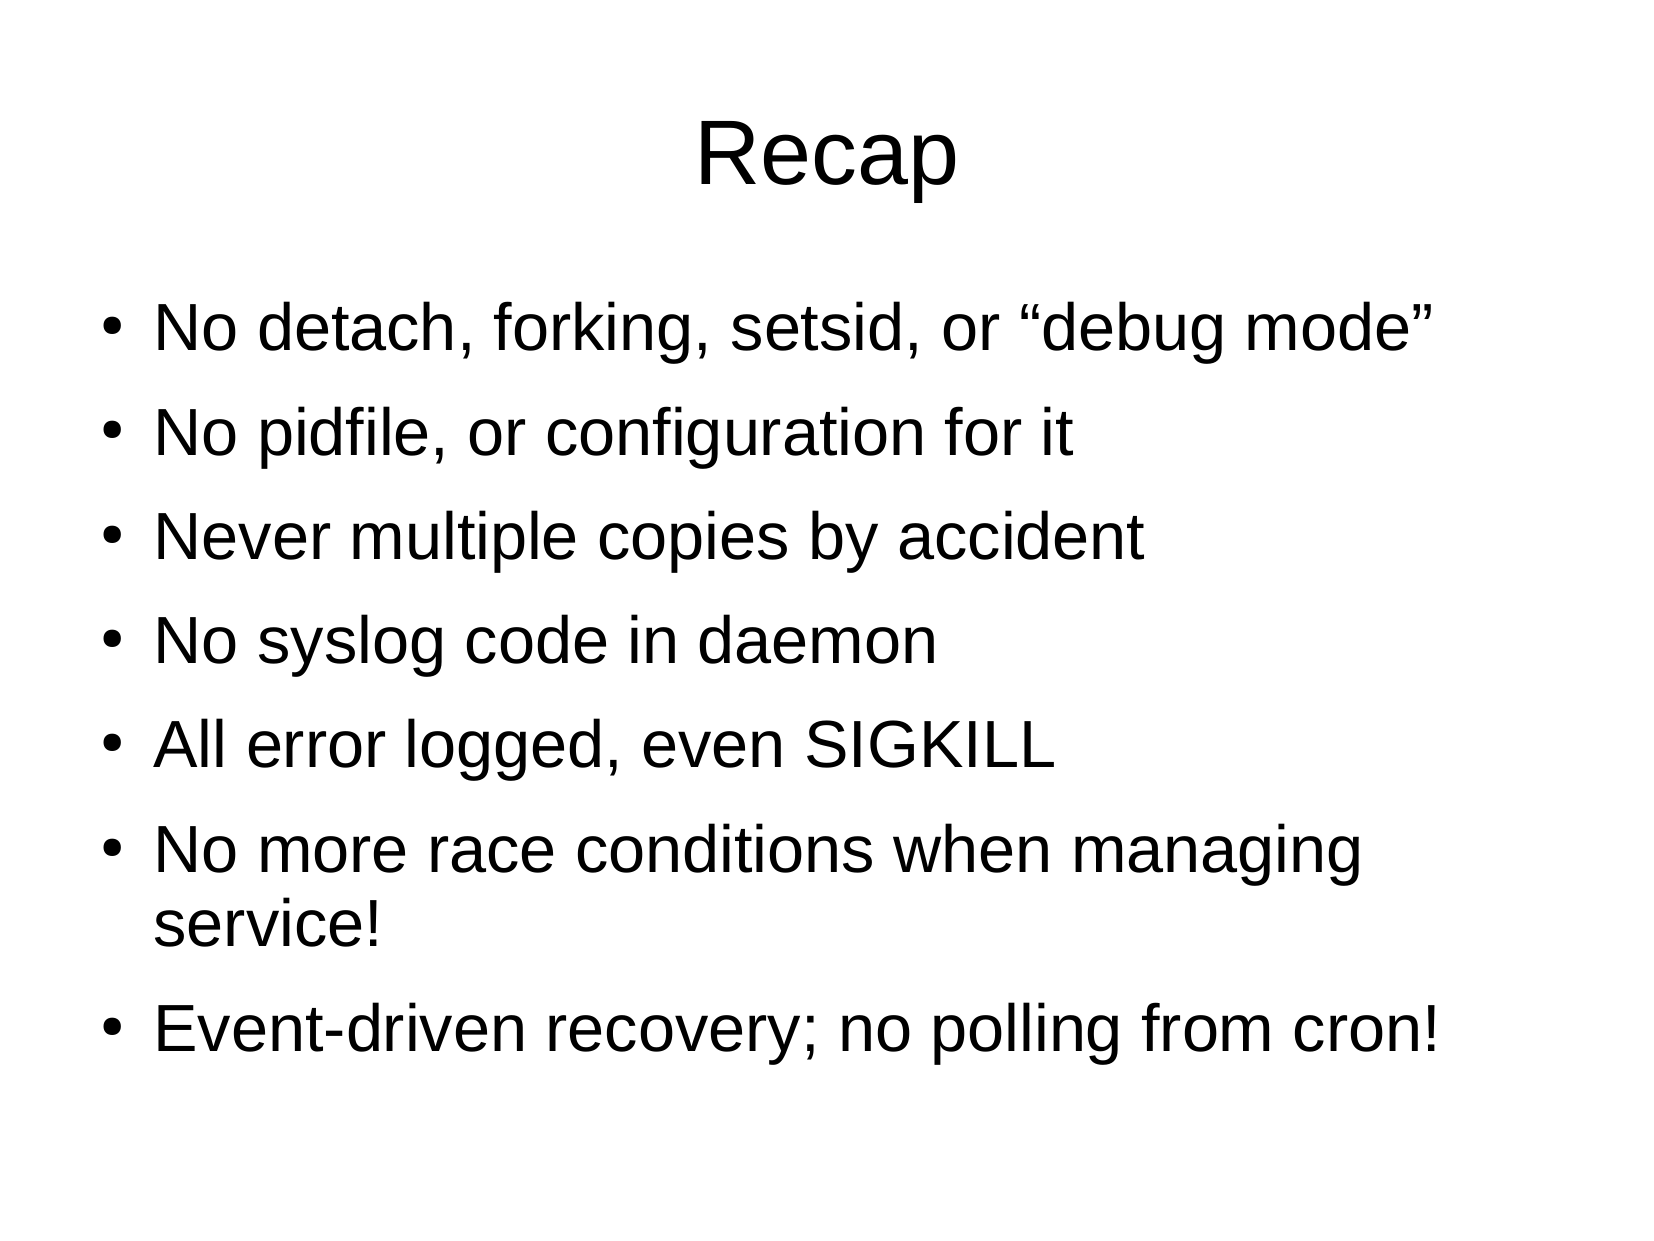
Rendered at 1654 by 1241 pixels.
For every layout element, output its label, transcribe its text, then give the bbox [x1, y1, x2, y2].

list No detach, forking, setsid, or “debug mode” No pidfile, or configuration for it Never multiple copies by accident No syslog code in daemon All error logged, even SIGKILL No more race conditions when managing service! Event-driven recovery; no polling from cron! [82, 290, 1571, 1141]
title Recap [82, 49, 1571, 257]
